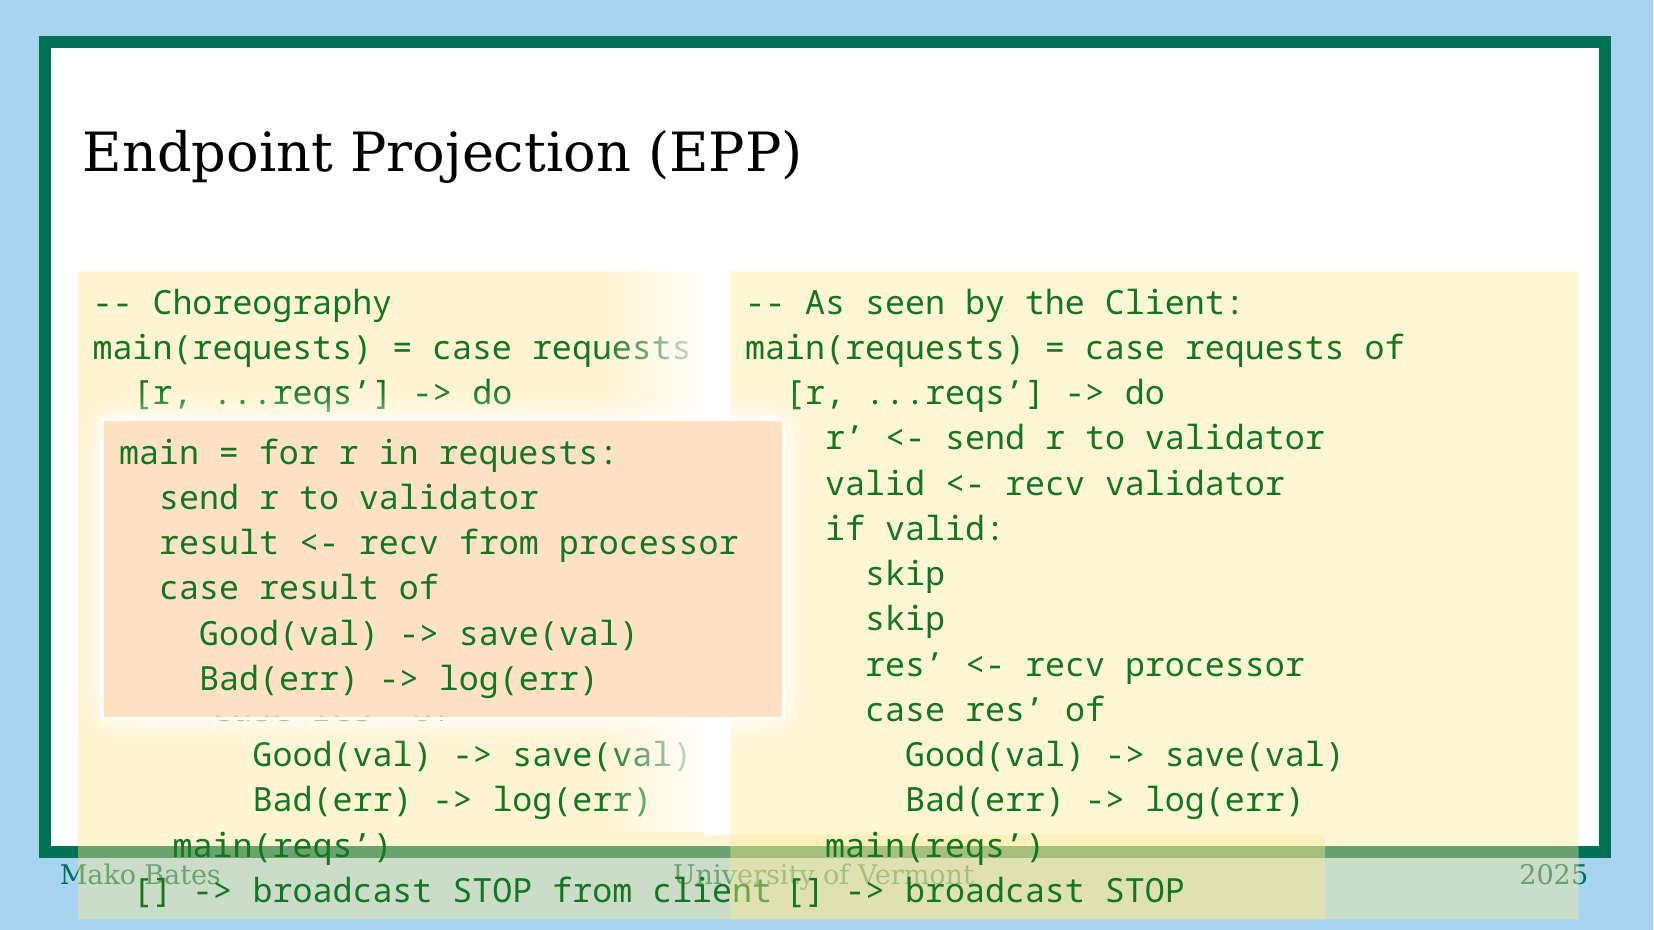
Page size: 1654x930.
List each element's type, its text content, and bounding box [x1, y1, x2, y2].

text_box main = for r in requests: send r to validator result <- recv from processor case result of Good(val) -> save(val) Bad(err) -> log(err) [102, 419, 784, 719]
text_box -- Choreography main(requests) = case requests of [r, ...reqs’] -> do r’ <- comm r from client to validator valid <- broadcast valid(r’) from validator if valid: r’’ <- comm r’ from validator to processor result <- handle(r’’) res’ <- comm result from processor to client case res’ of Good(val) -> save(val) Bad(err) -> log(err) main(reqs’) [] -> broadcast STOP from client [78, 271, 601, 822]
text_box [601, 205, 1468, 407]
text_box -- As seen by the Client: main(requests) = case requests of [r, ...reqs’] -> do r’ <- send r to validator valid <- recv validator if valid: skip skip res’ <- recv processor case res’ of Good(val) -> save(val) Bad(err) -> log(err) main(reqs’) [] -> broadcast STOP [730, 271, 1579, 822]
title Implementation: MultiChor [730, 404, 802, 737]
text_box These cases use the same branch guard; any communication cost of building choice is only paid once! [87, 404, 601, 737]
title Endpoint Projection (EPP) [82, 101, 1571, 205]
text_box [601, 733, 730, 836]
